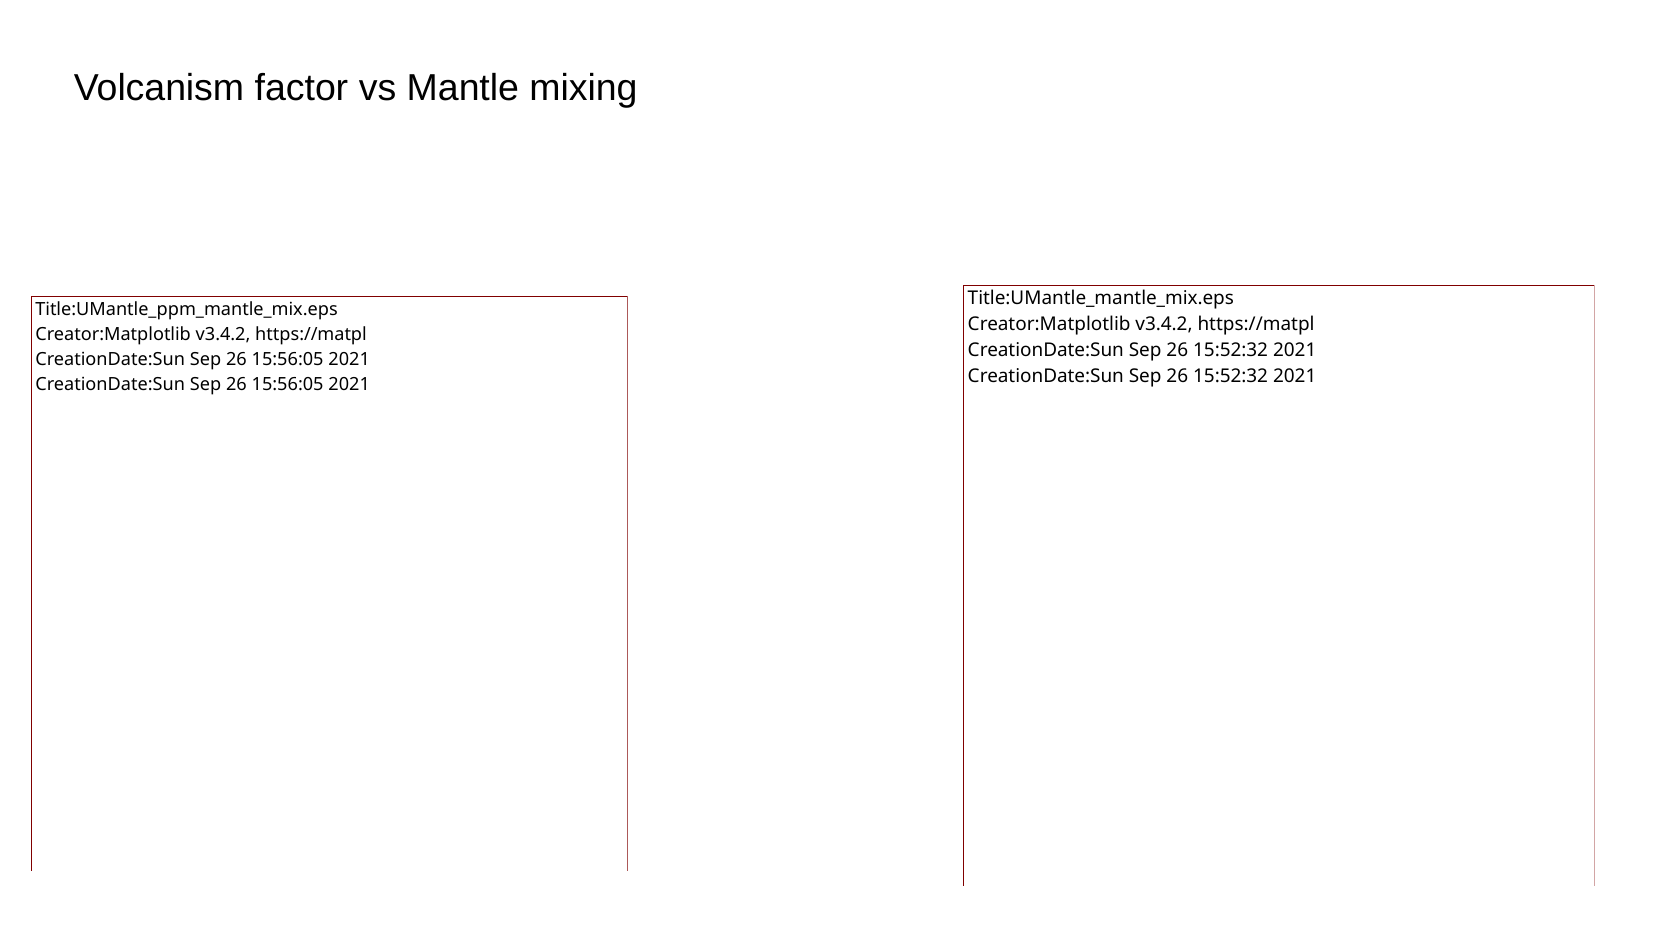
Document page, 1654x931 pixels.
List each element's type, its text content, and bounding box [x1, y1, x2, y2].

text_box Volcanism factor vs Mantle mixing [59, 59, 1418, 116]
picture [961, 283, 1595, 886]
picture [29, 295, 628, 871]
